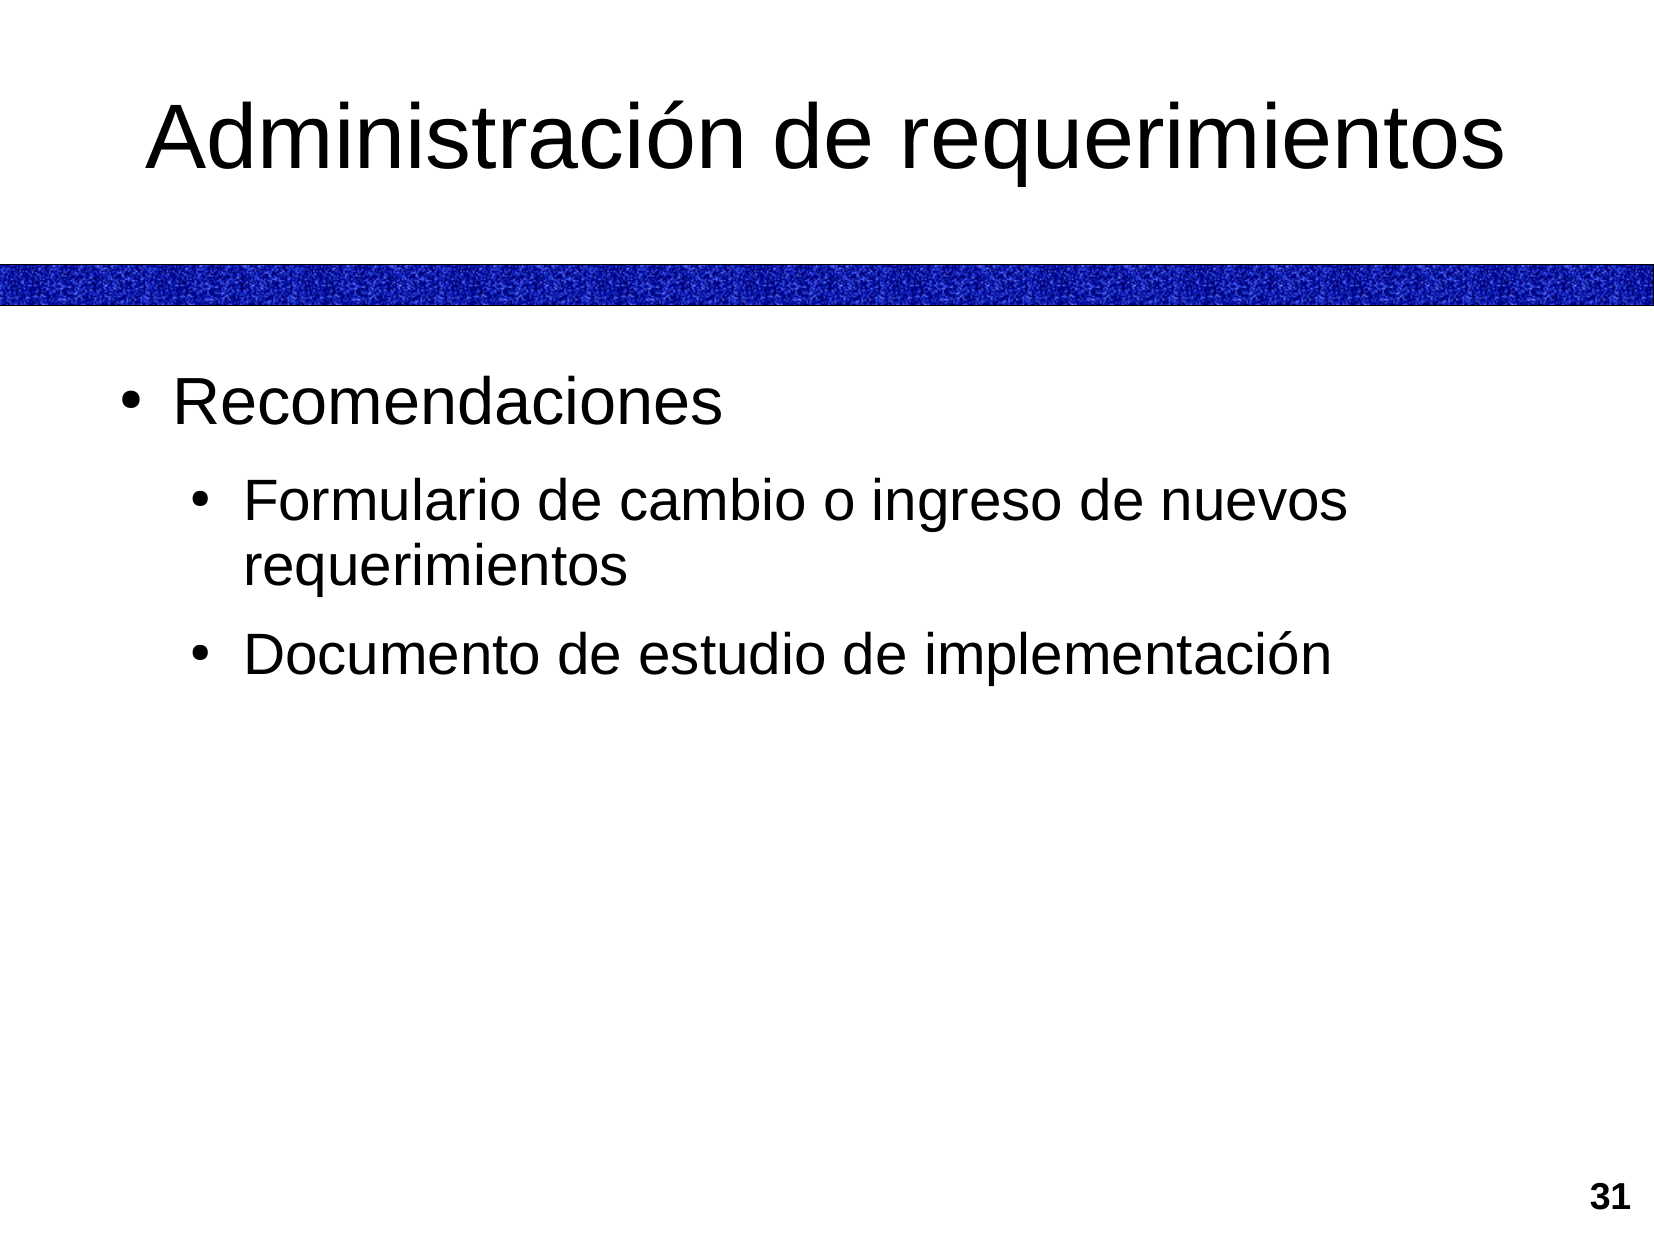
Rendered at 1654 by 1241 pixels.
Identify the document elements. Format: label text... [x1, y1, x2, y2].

list Recomendaciones Formulario de cambio o ingreso de nuevos requerimientos Documento de estudio de implementación [101, 363, 1549, 1168]
text_box <número> [1575, 1168, 1654, 1240]
picture [0, 265, 1653, 305]
title Administración de requerimientos [58, 21, 1595, 253]
